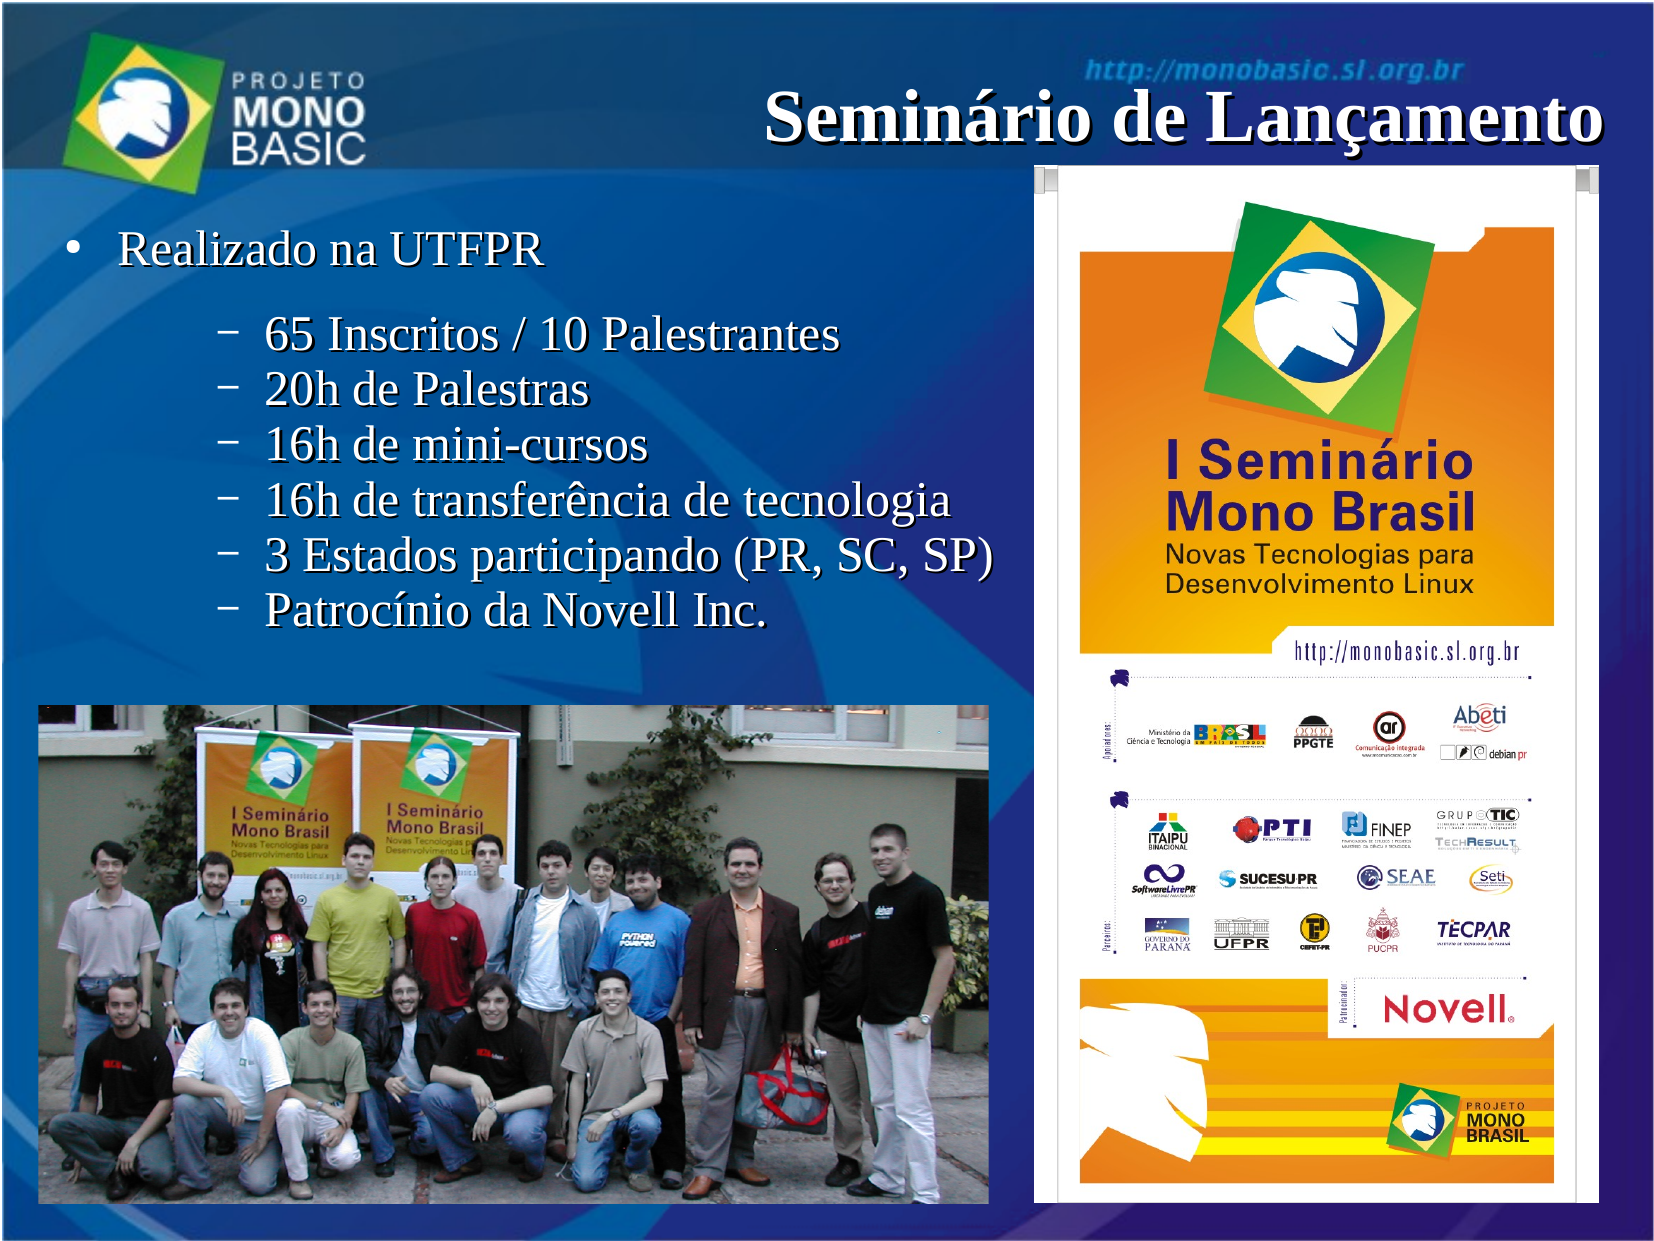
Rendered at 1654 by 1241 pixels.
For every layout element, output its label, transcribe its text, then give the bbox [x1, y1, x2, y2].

list Realizado na UTFPR 65 Inscritos / 10 Palestrantes 20h de Palestras 16h de mini-cursos 16h de transferência de tecnologia 3 Estados participando (PR, SC, SP) Patrocínio da Novell Inc. [28, 220, 1034, 1003]
picture [2, 2, 1654, 1241]
title Seminário de Lançamento [222, 43, 1606, 191]
